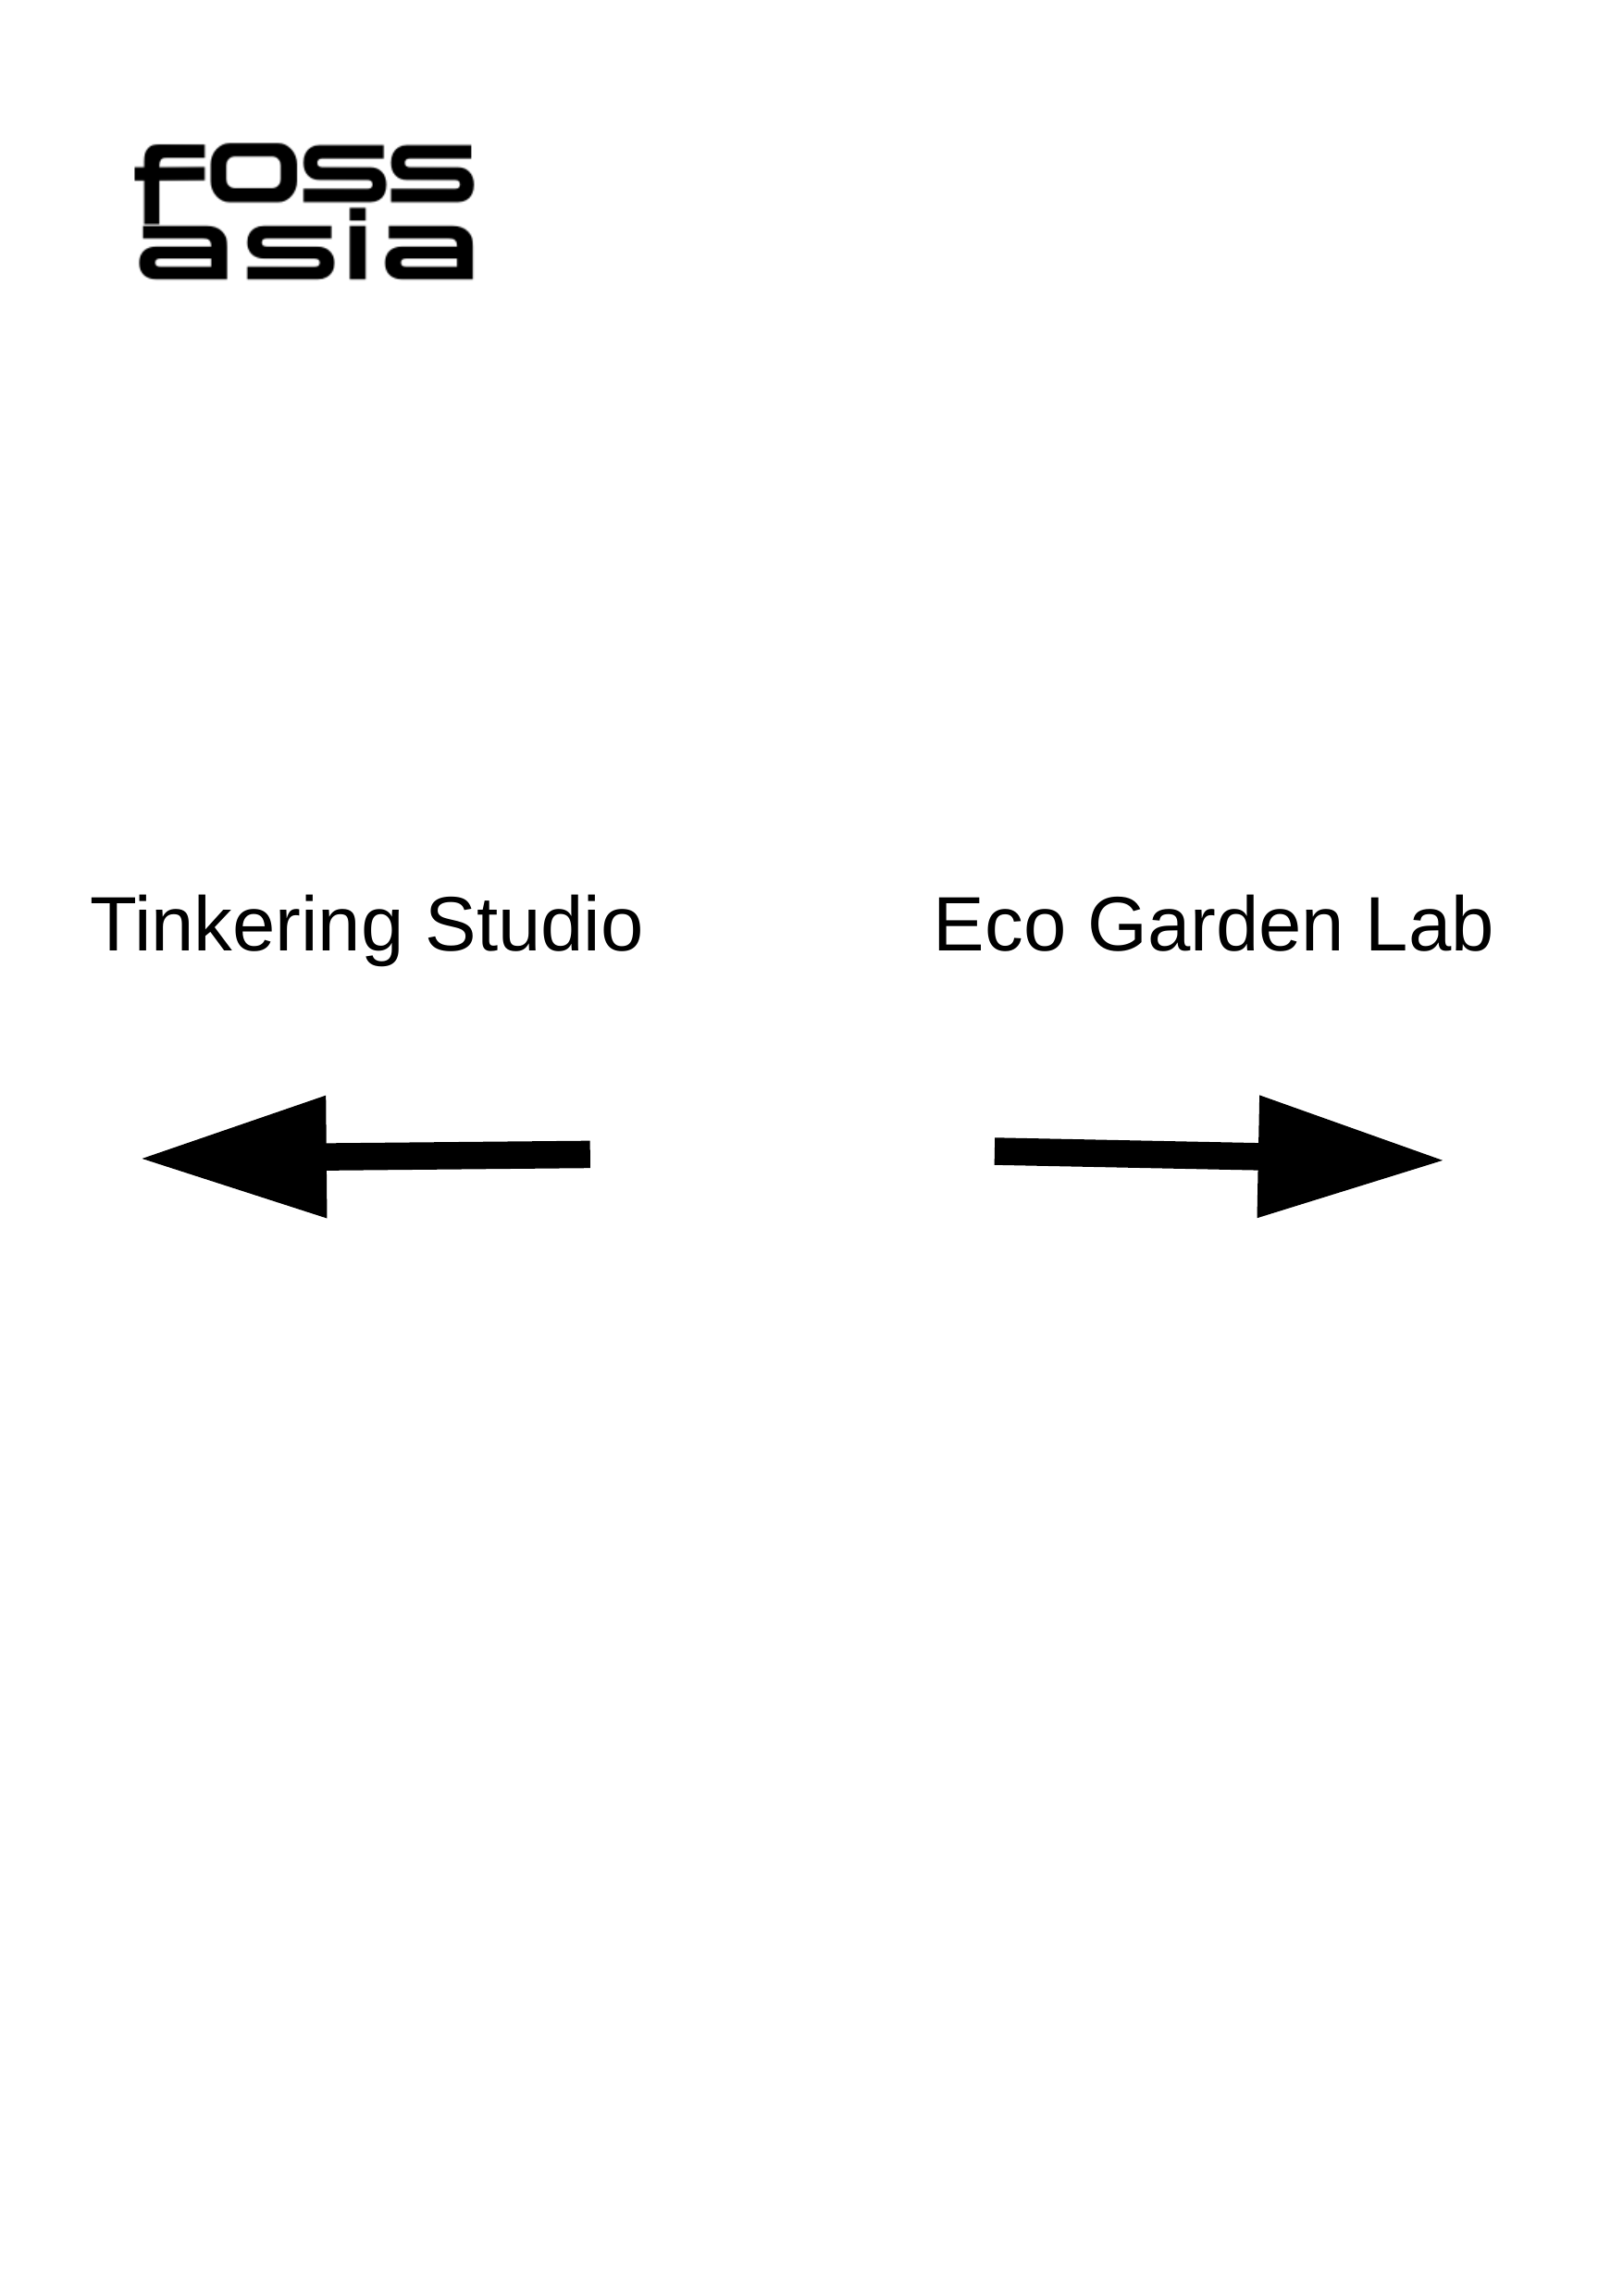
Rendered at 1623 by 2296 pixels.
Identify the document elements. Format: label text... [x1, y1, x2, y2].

picture [130, 139, 480, 285]
text_box Tinkering Studio [76, 874, 658, 974]
text_box Eco Garden Lab [920, 874, 1508, 974]
